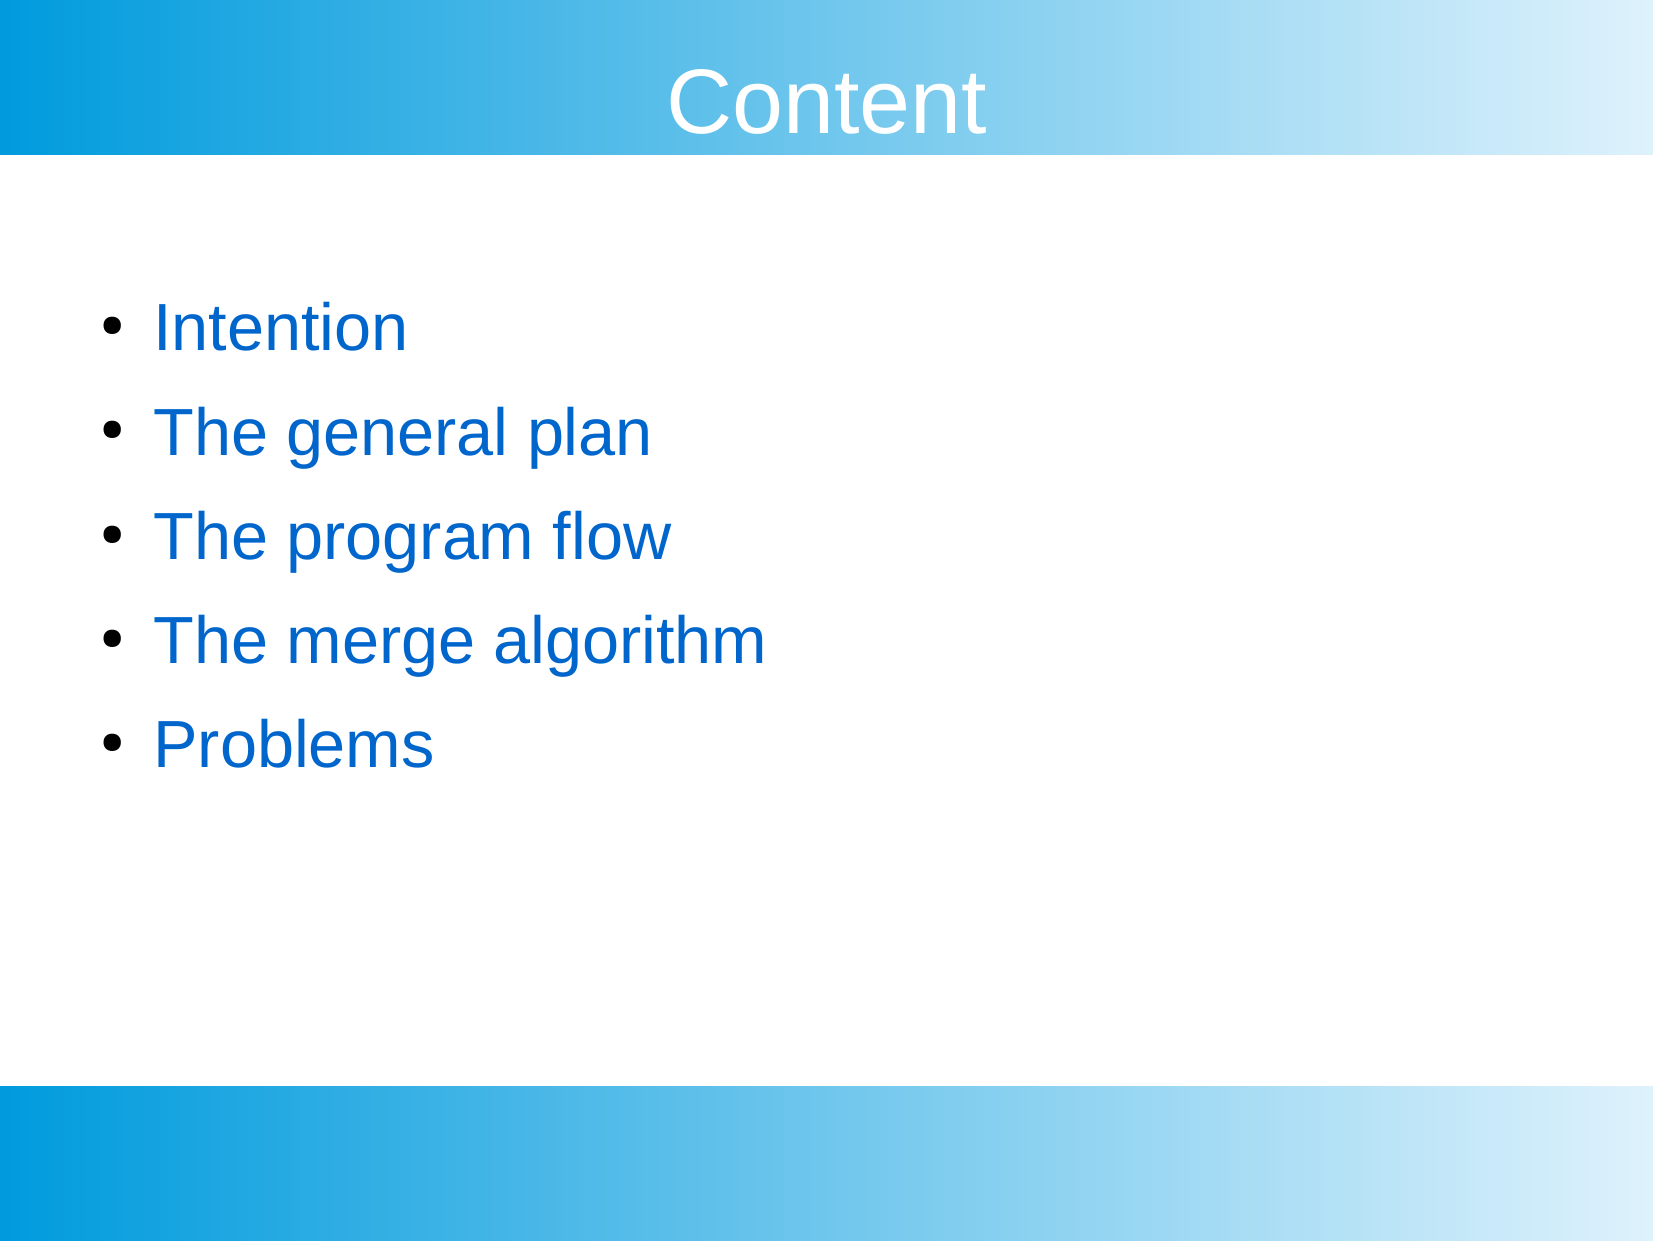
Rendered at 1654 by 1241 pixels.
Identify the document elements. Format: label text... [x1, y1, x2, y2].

title Content [82, 49, 1571, 155]
list Intention The general plan The program flow The merge algorithm Problems [82, 290, 1571, 1010]
